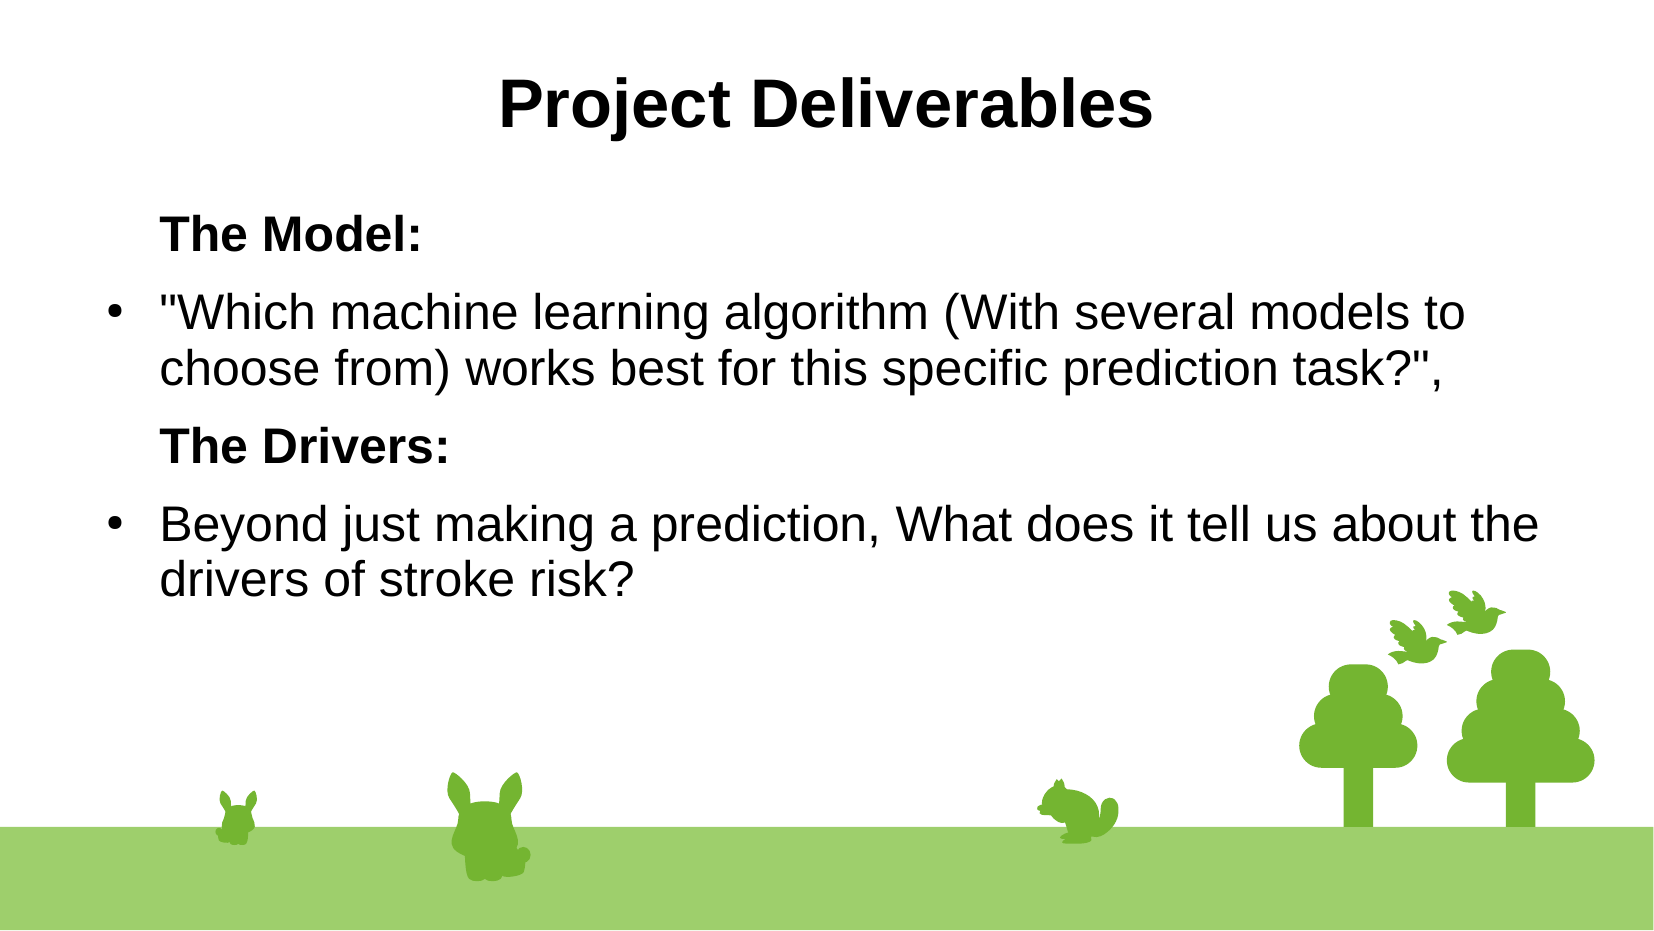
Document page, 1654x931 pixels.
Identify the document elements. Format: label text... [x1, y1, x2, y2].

title Project Deliverables [88, 29, 1565, 178]
list The Model: "Which machine learning algorithm (With several models to choose from) works best for this specific prediction task?", The Drivers: Beyond just making a prediction, What does it tell us about the drivers of stroke risk? [88, 206, 1565, 768]
